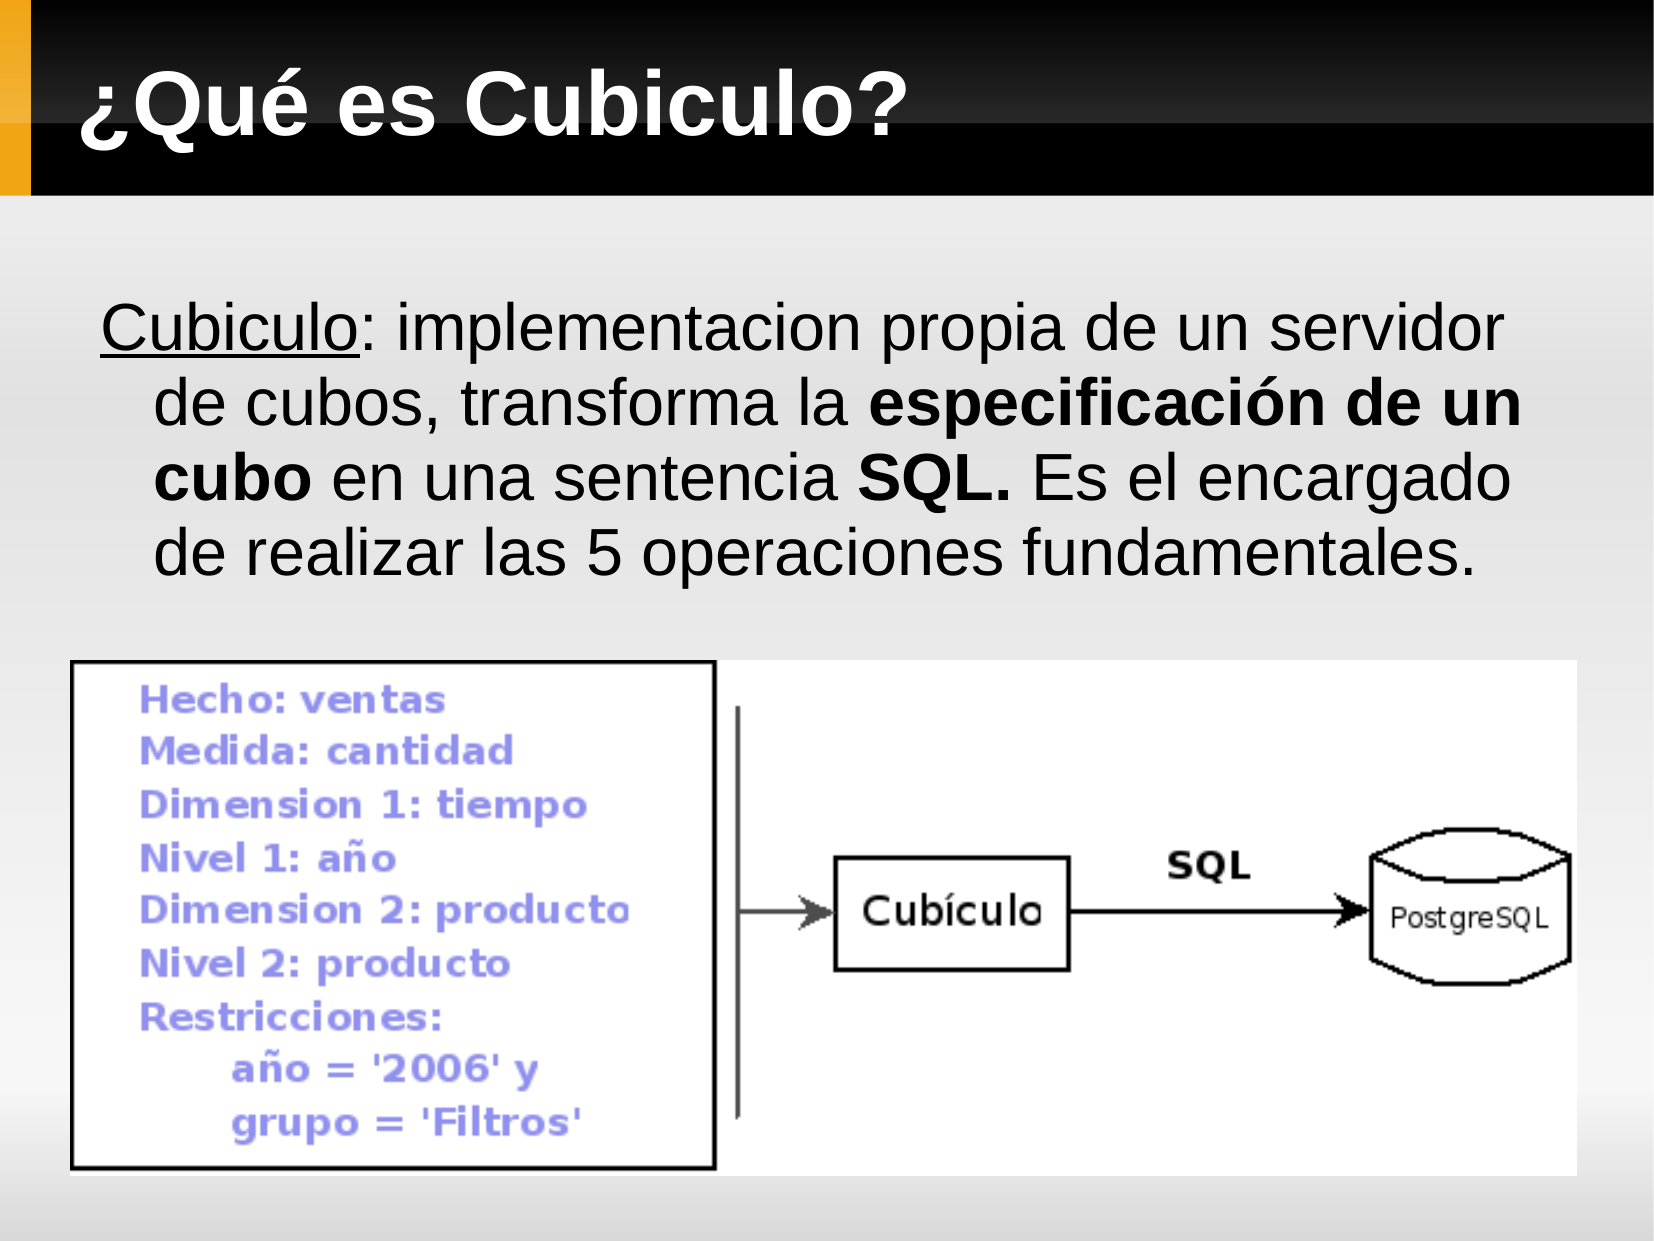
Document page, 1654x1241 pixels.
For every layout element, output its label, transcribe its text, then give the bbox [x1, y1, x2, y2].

list Cubiculo: implementacion propia de un servidor de cubos, transforma la especificación de un cubo en una sentencia SQL. Es el encargado de realizar las 5 operaciones fundamentales. [82, 290, 1571, 591]
title ¿Qué es Cubiculo? [76, 7, 1565, 200]
picture [0, 0, 1654, 1241]
